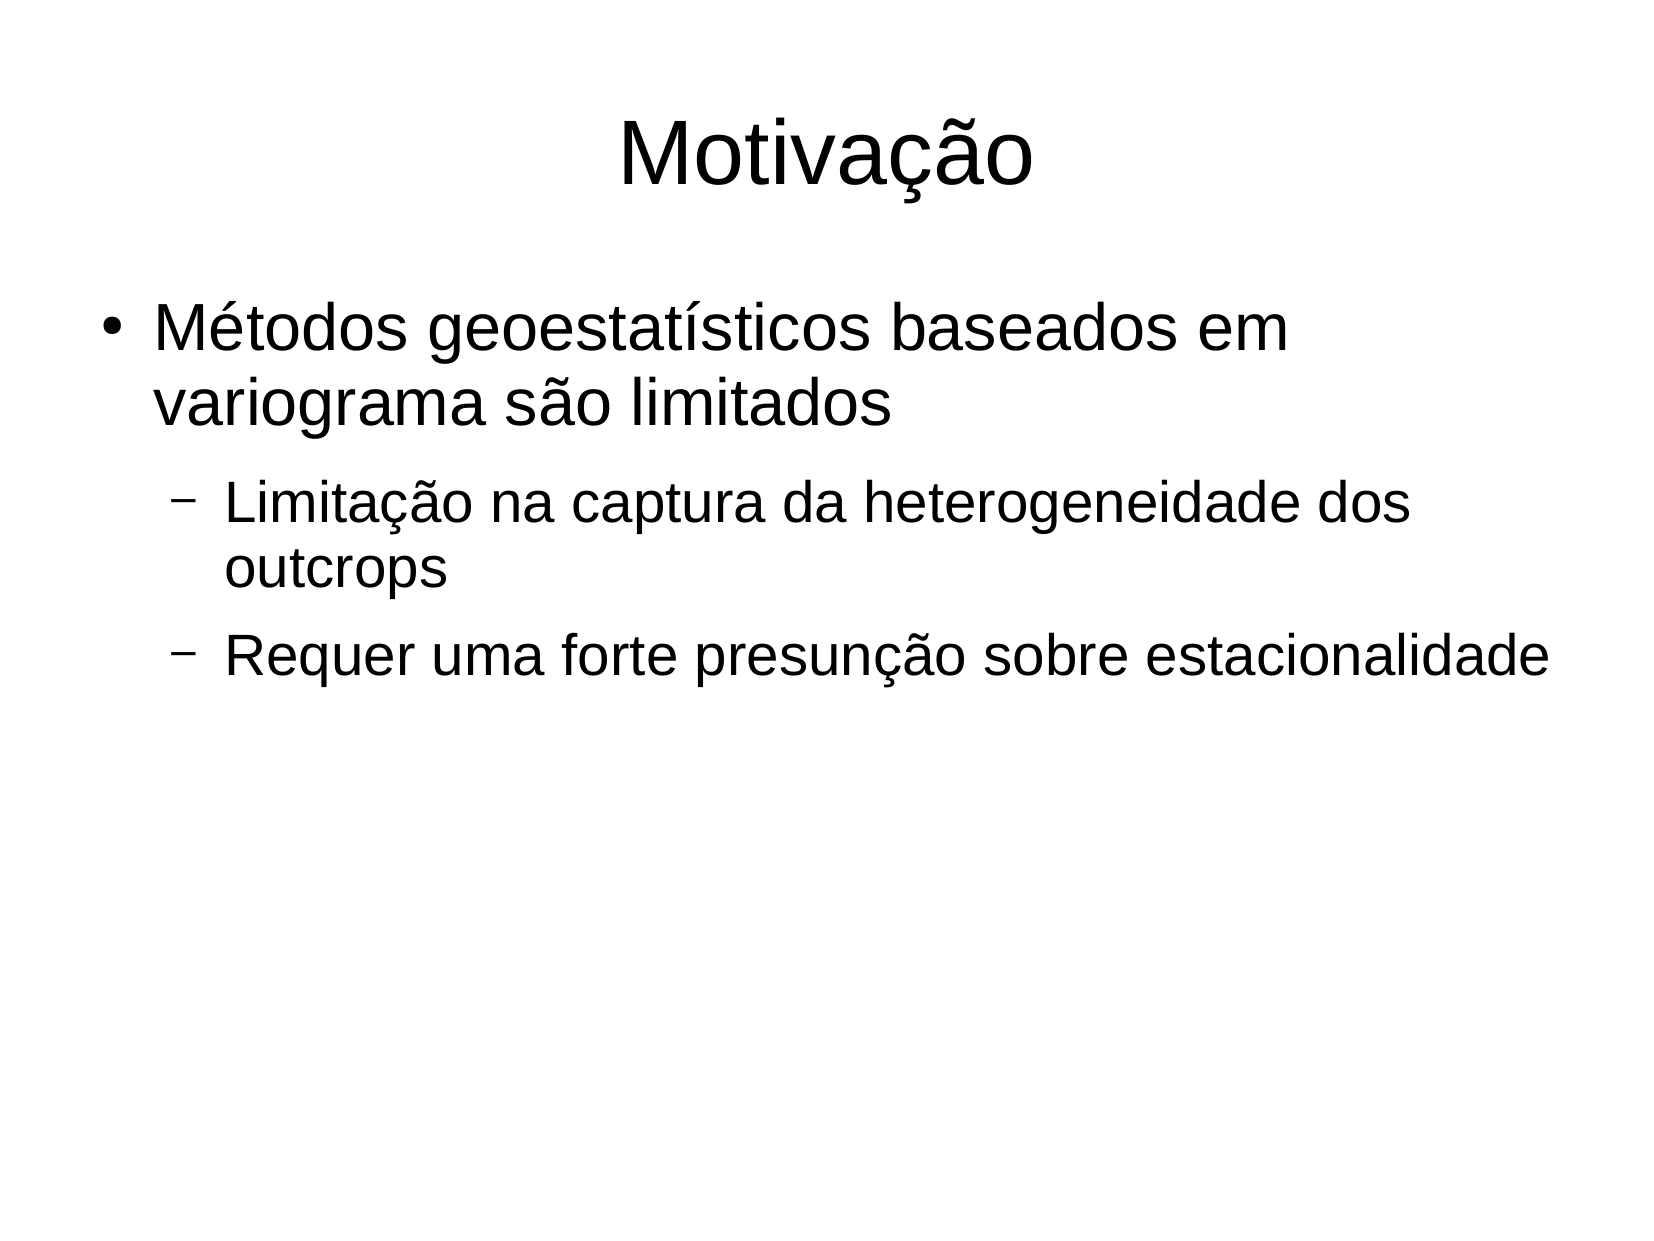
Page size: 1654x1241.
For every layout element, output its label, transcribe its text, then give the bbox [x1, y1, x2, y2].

list Métodos geoestatísticos baseados em variograma são limitados Limitação na captura da heterogeneidade dos outcrops Requer uma forte presunção sobre estacionalidade [82, 290, 1571, 1010]
title Motivação [82, 49, 1571, 257]
